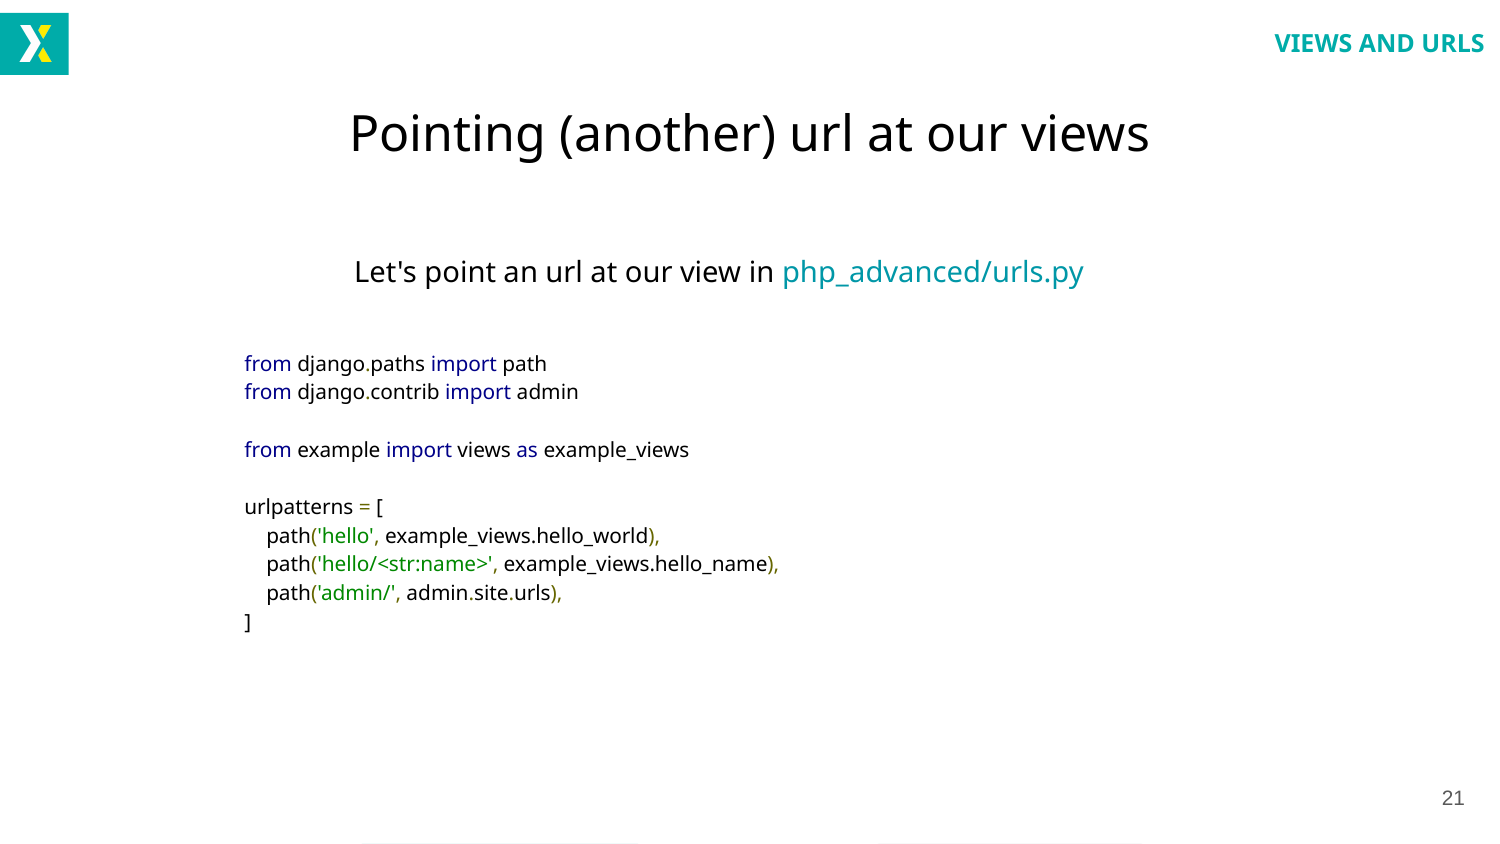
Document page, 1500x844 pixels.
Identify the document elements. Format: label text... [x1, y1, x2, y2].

text_box Let's point an url at our view in php_advanced/urls.py [71, 220, 1367, 664]
picture [17, 25, 54, 62]
text_box from django.paths import path from django.contrib import admin from example import views as example_views urlpatterns = [ path('hello', example_views.hello_world), path('hello/<str:name>', example_views.hello_name), path('admin/', admin.site.urls), ] [229, 331, 1262, 754]
text_box Pointing (another) url at our views [115, 86, 1385, 181]
slide_number <number> [1389, 764, 1480, 830]
